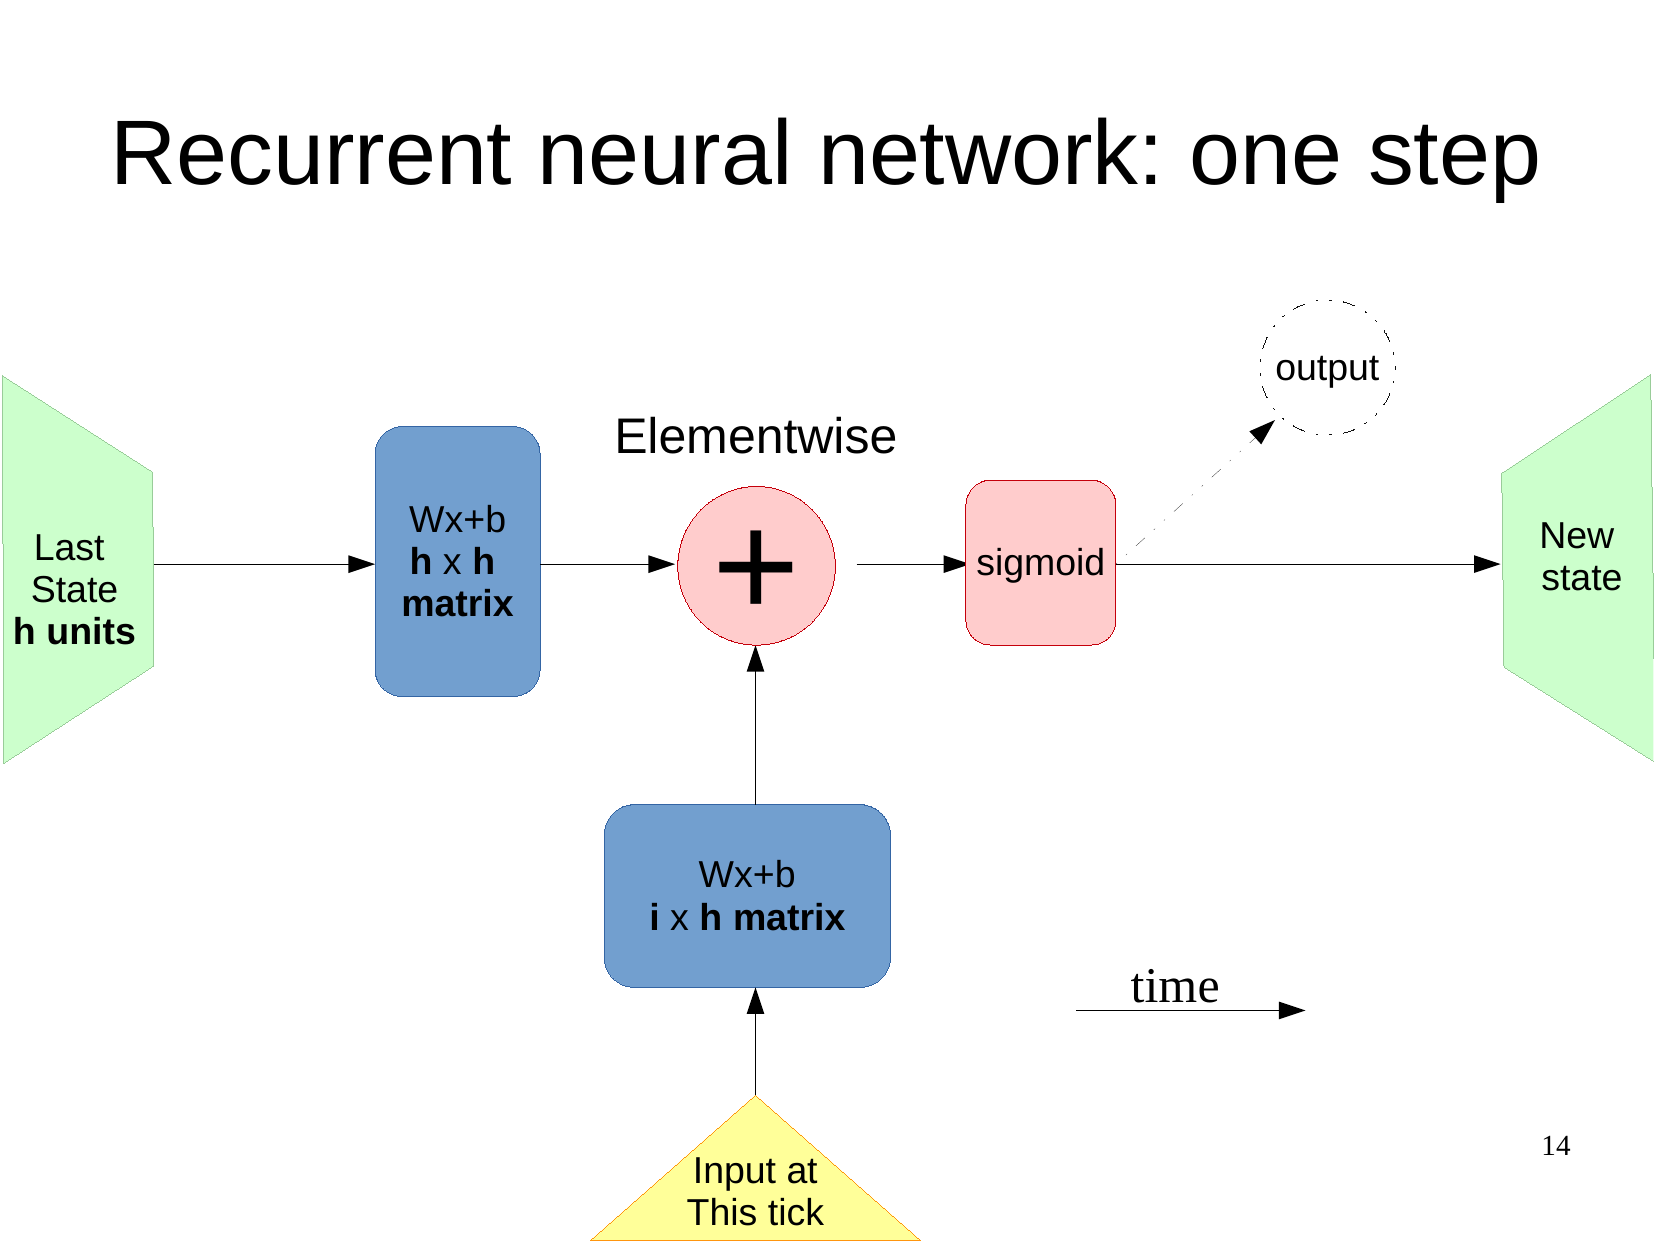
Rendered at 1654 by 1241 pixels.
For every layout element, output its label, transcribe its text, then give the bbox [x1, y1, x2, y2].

title Recurrent neural network: one step [82, 49, 1571, 257]
text_box [2, 375, 153, 519]
text_box [3, 703, 97, 764]
text_box Last State h units [0, 519, 169, 703]
text_box Elementwise [599, 400, 913, 472]
text_box sigmoid [965, 480, 1116, 646]
text_box + [677, 486, 836, 646]
text_box time [1115, 957, 1235, 1014]
text_box [1501, 374, 1653, 507]
text_box Wx+b h x h matrix [375, 426, 541, 697]
text_box output [1260, 300, 1396, 436]
text_box New state [1483, 507, 1654, 606]
text_box Input at This tick [590, 1095, 921, 1241]
text_box [1503, 606, 1654, 762]
text_box Wx+b i x h matrix [604, 804, 891, 988]
